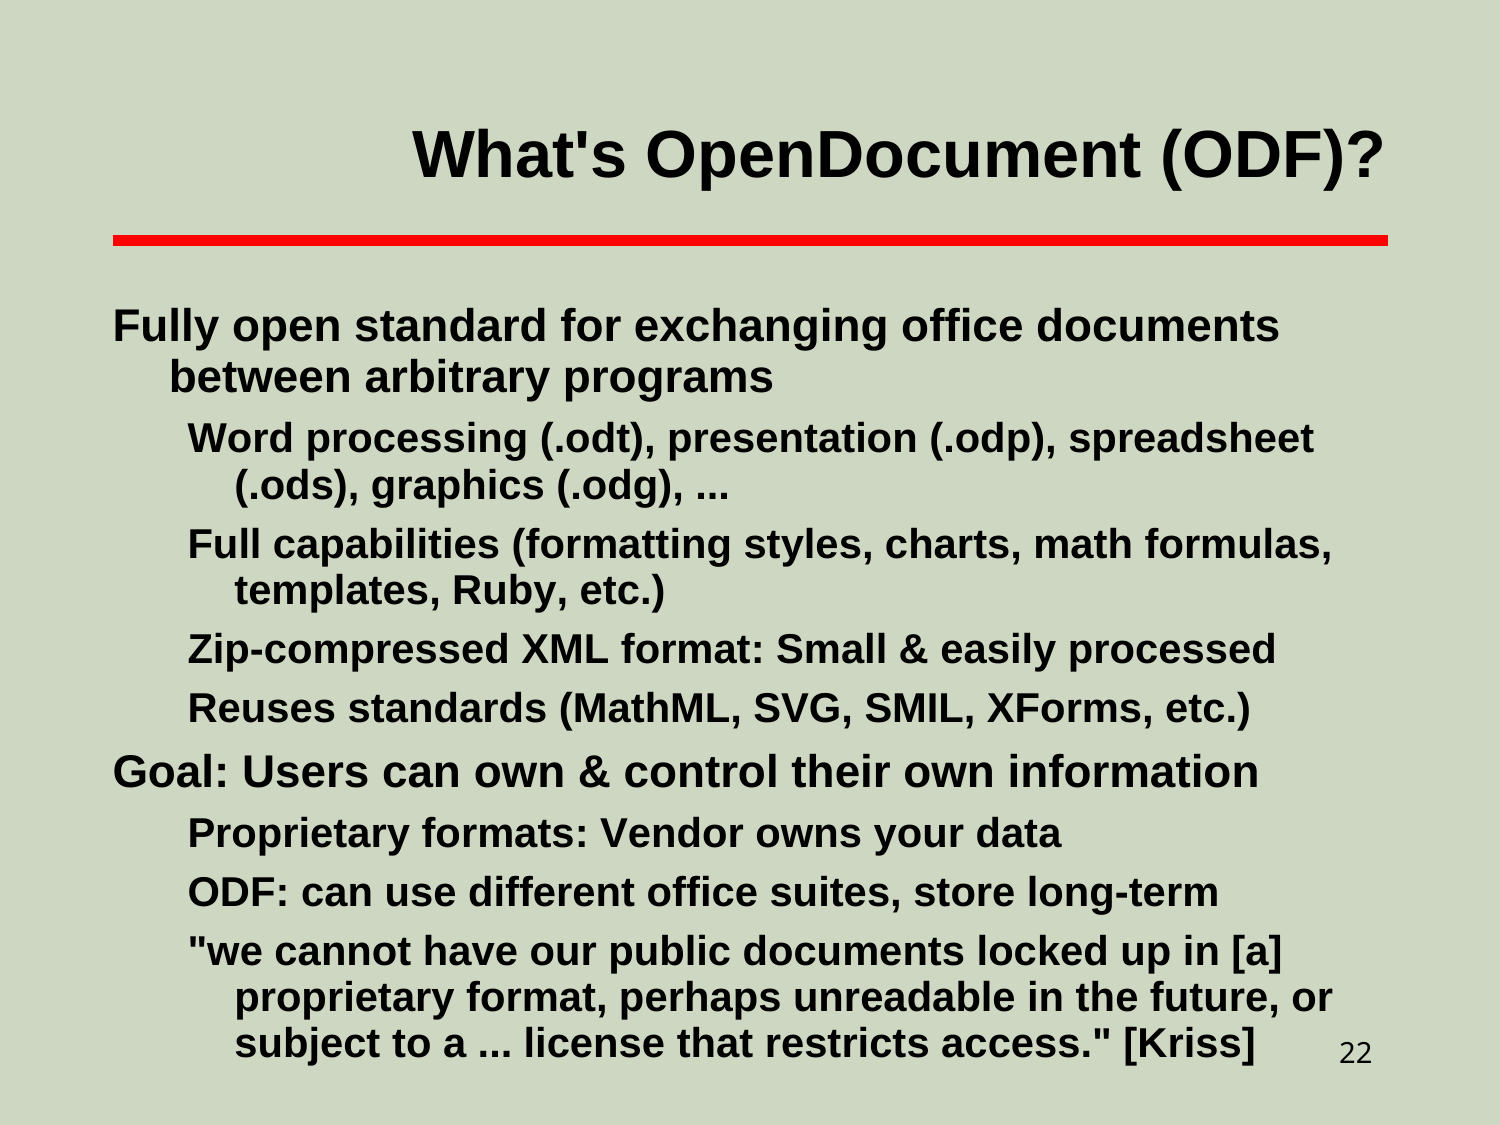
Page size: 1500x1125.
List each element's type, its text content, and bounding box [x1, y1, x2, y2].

title What's OpenDocument (ODF)? [337, 85, 1388, 224]
list Fully open standard for exchanging office documents between arbitrary programs Word processing (.odt), presentation (.odp), spreadsheet (.ods), graphics (.odg), ... Full capabilities (formatting styles, charts, math formulas, templates, Ruby, etc.) Zip-compressed XML format: Small & easily processed Reuses standards (MathML, SVG, SMIL, XForms, etc.) Goal: Users can own & control their own information Proprietary formats: Vendor owns your data ODF: can use different office suites, store long-term "we cannot have our public documents locked up in [a] proprietary format, perhaps unreadable in the future, or subject to a ... license that restricts access." [Kriss] [112, 299, 1388, 1096]
